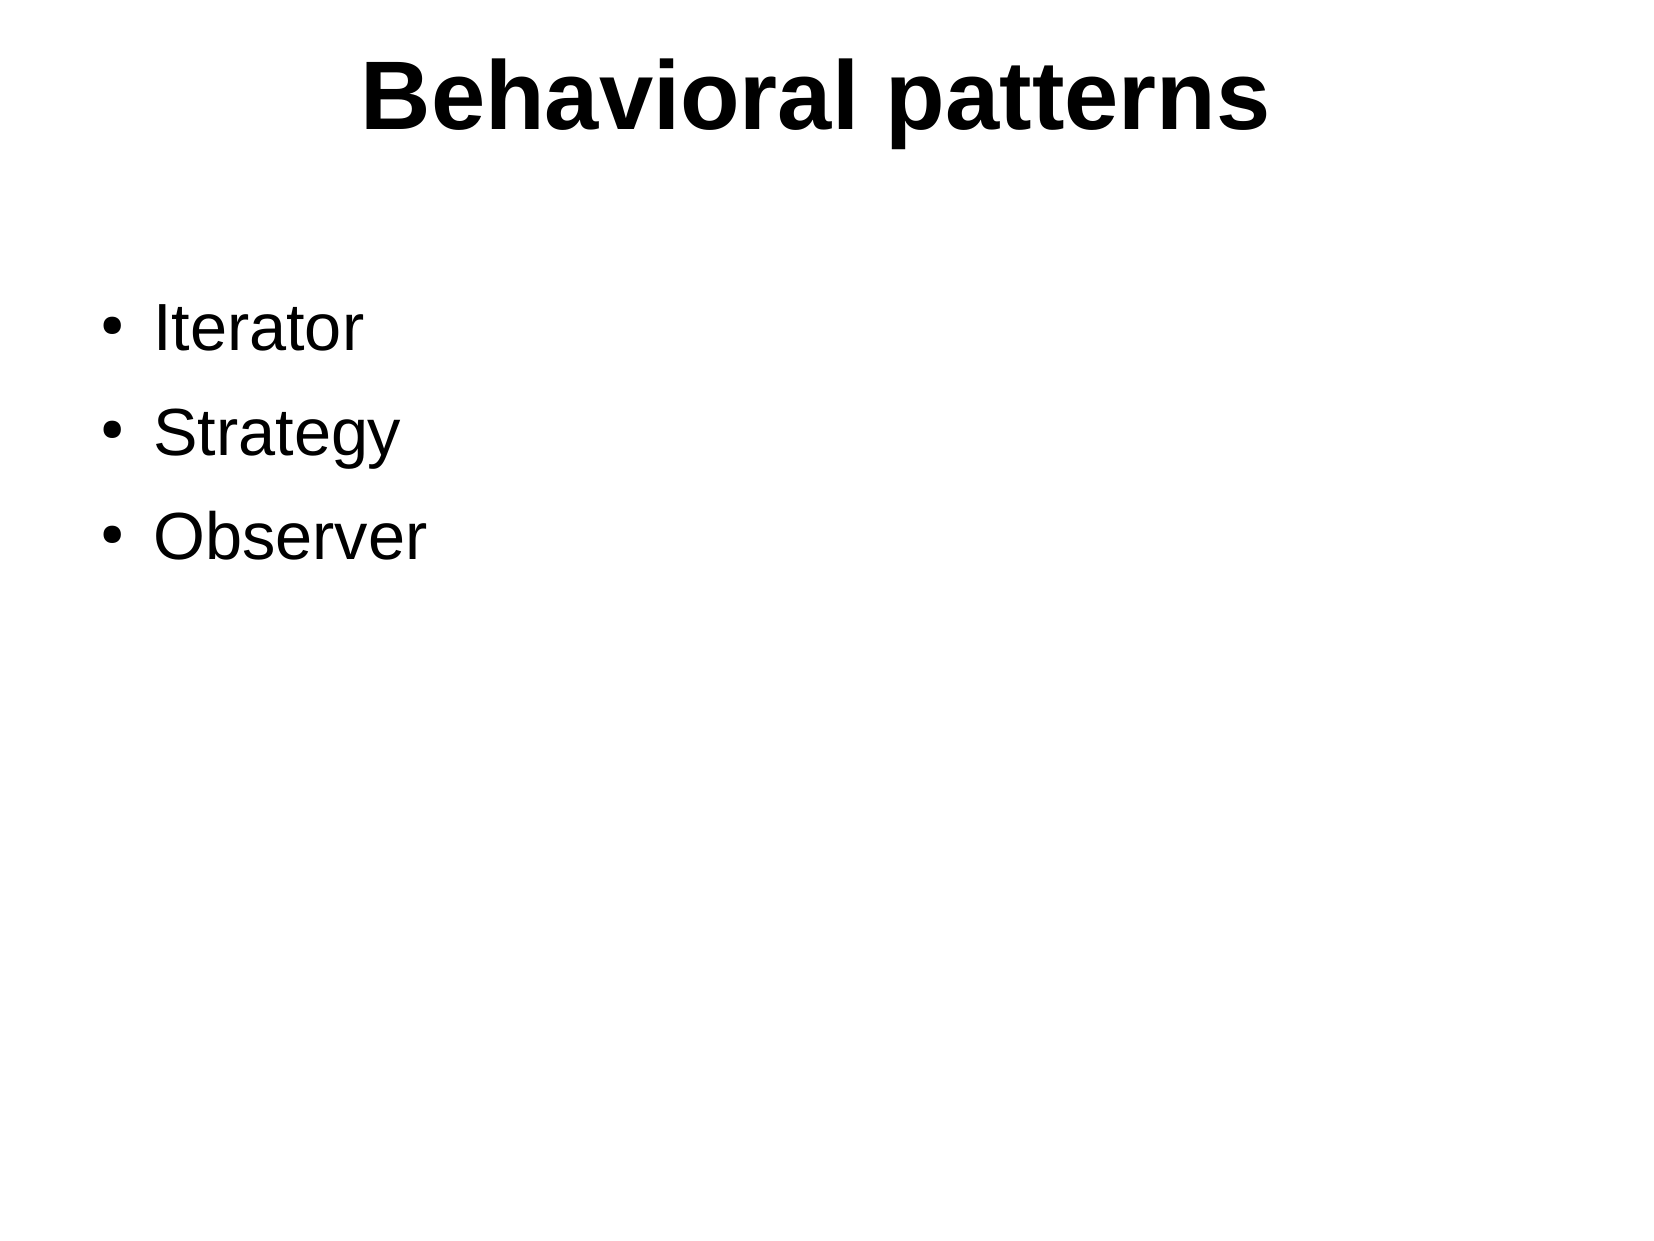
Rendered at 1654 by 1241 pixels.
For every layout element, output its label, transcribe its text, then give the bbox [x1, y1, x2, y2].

title Behavioral patterns [71, 40, 1561, 151]
list Iterator Strategy Observer [82, 290, 1571, 1010]
